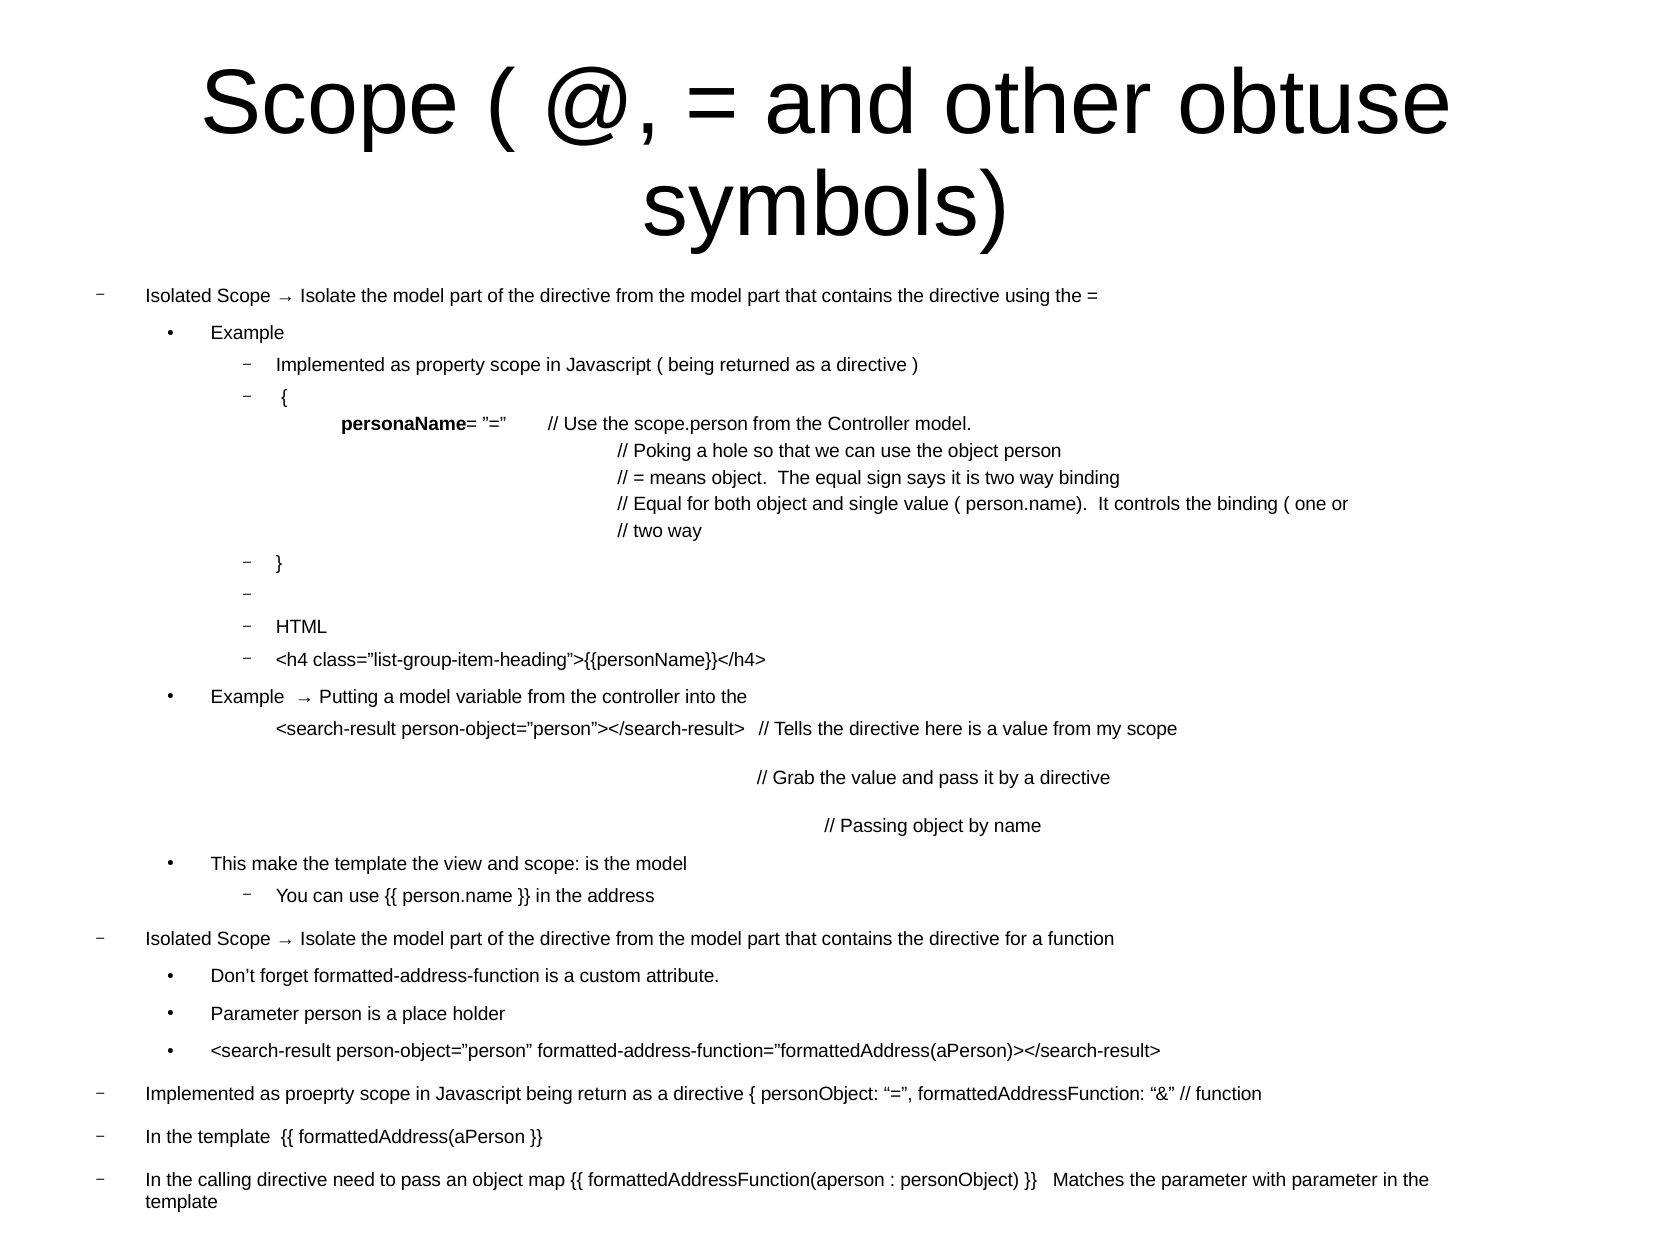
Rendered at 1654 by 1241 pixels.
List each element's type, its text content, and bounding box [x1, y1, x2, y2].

title Scope ( @, = and other obtuse symbols) [82, 49, 1571, 257]
list Isolated Scope → Isolate the model part of the directive from the model part that contains the directive using the = Example Implemented as property scope in Javascript ( being returned as a directive ) { personaName= ”=” // Use the scope.person from the Controller model. // Poking a hole so that we can use the object person // = means object. The equal sign says it is two way binding // Equal for both object and single value ( person.name). It controls the binding ( one or // two way } HTML <h4 class=”list-group-item-heading”>{{personName}}</h4> Example → Putting a model variable from the controller into the <search-result person-object=”person”></search-result> // Tells the directive here is a value from my scope // Grab the value and pass it by a directive // Passing object by name This make the template the view and scope: is the model You can use {{ person.name }} in the address Isolated Scope → Isolate the model part of the directive from the model part that contains the directive for a function Don’t forget formatted-address-function is a custom attribute. Parameter person is a place holder <search-result person-object=”person” formatted-address-function=”formattedAddress(aPerson)></search-result> Implemented as proeprty scope in Javascript being return as a directive { personObject: “=”, formattedAddressFunction: “&” // function In the template {{ formattedAddress(aPerson }} In the calling directive need to pass an object map {{ formattedAddressFunction(aperson : personObject) }} Matches the parameter with parameter in the template [15, 285, 1504, 1216]
